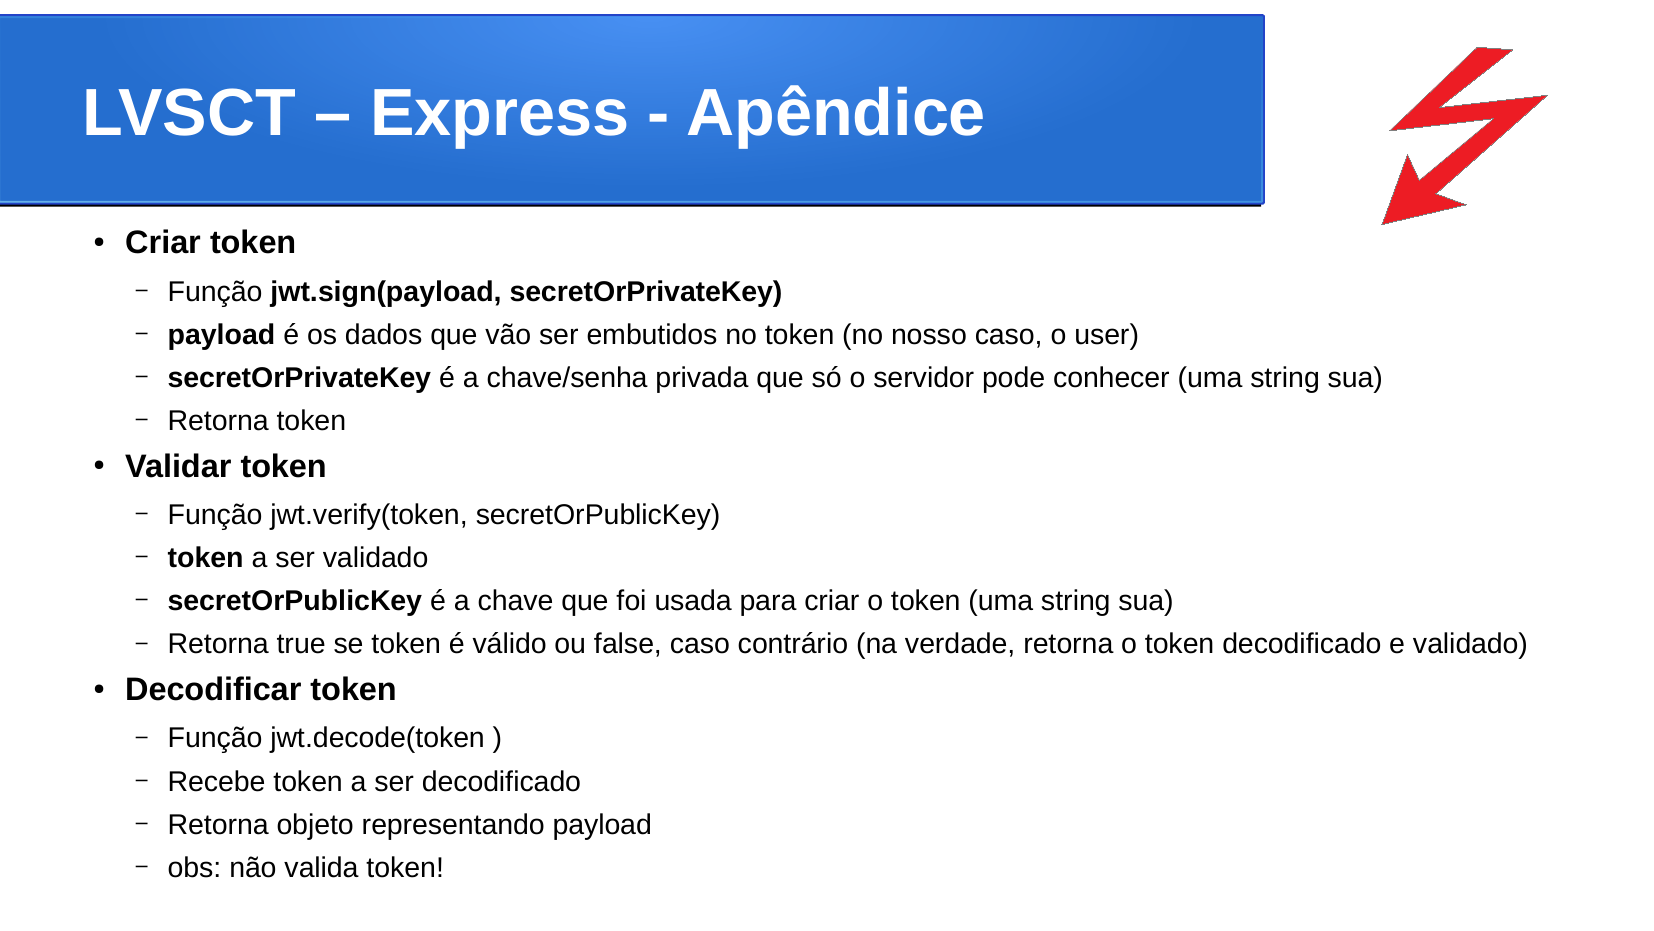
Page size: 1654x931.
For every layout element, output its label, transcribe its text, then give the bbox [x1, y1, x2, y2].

text_box [1381, 47, 1548, 225]
list Criar token Função jwt.sign(payload, secretOrPrivateKey) payload é os dados que vão ser embutidos no token (no nosso caso, o user) secretOrPrivateKey é a chave/senha privada que só o servidor pode conhecer (uma string sua) Retorna token Validar token Função jwt.verify(token, secretOrPublicKey) token a ser validado secretOrPublicKey é a chave que foi usada para criar o token (uma string sua) Retorna true se token é válido ou false, caso contrário (na verdade, retorna o token decodificado e validado) Decodificar token Função jwt.decode(token ) Recebe token a ser decodificado Retorna objeto representando payload obs: não valida token! [82, 224, 1571, 898]
title LVSCT – Express - Apêndice [82, 35, 1235, 189]
